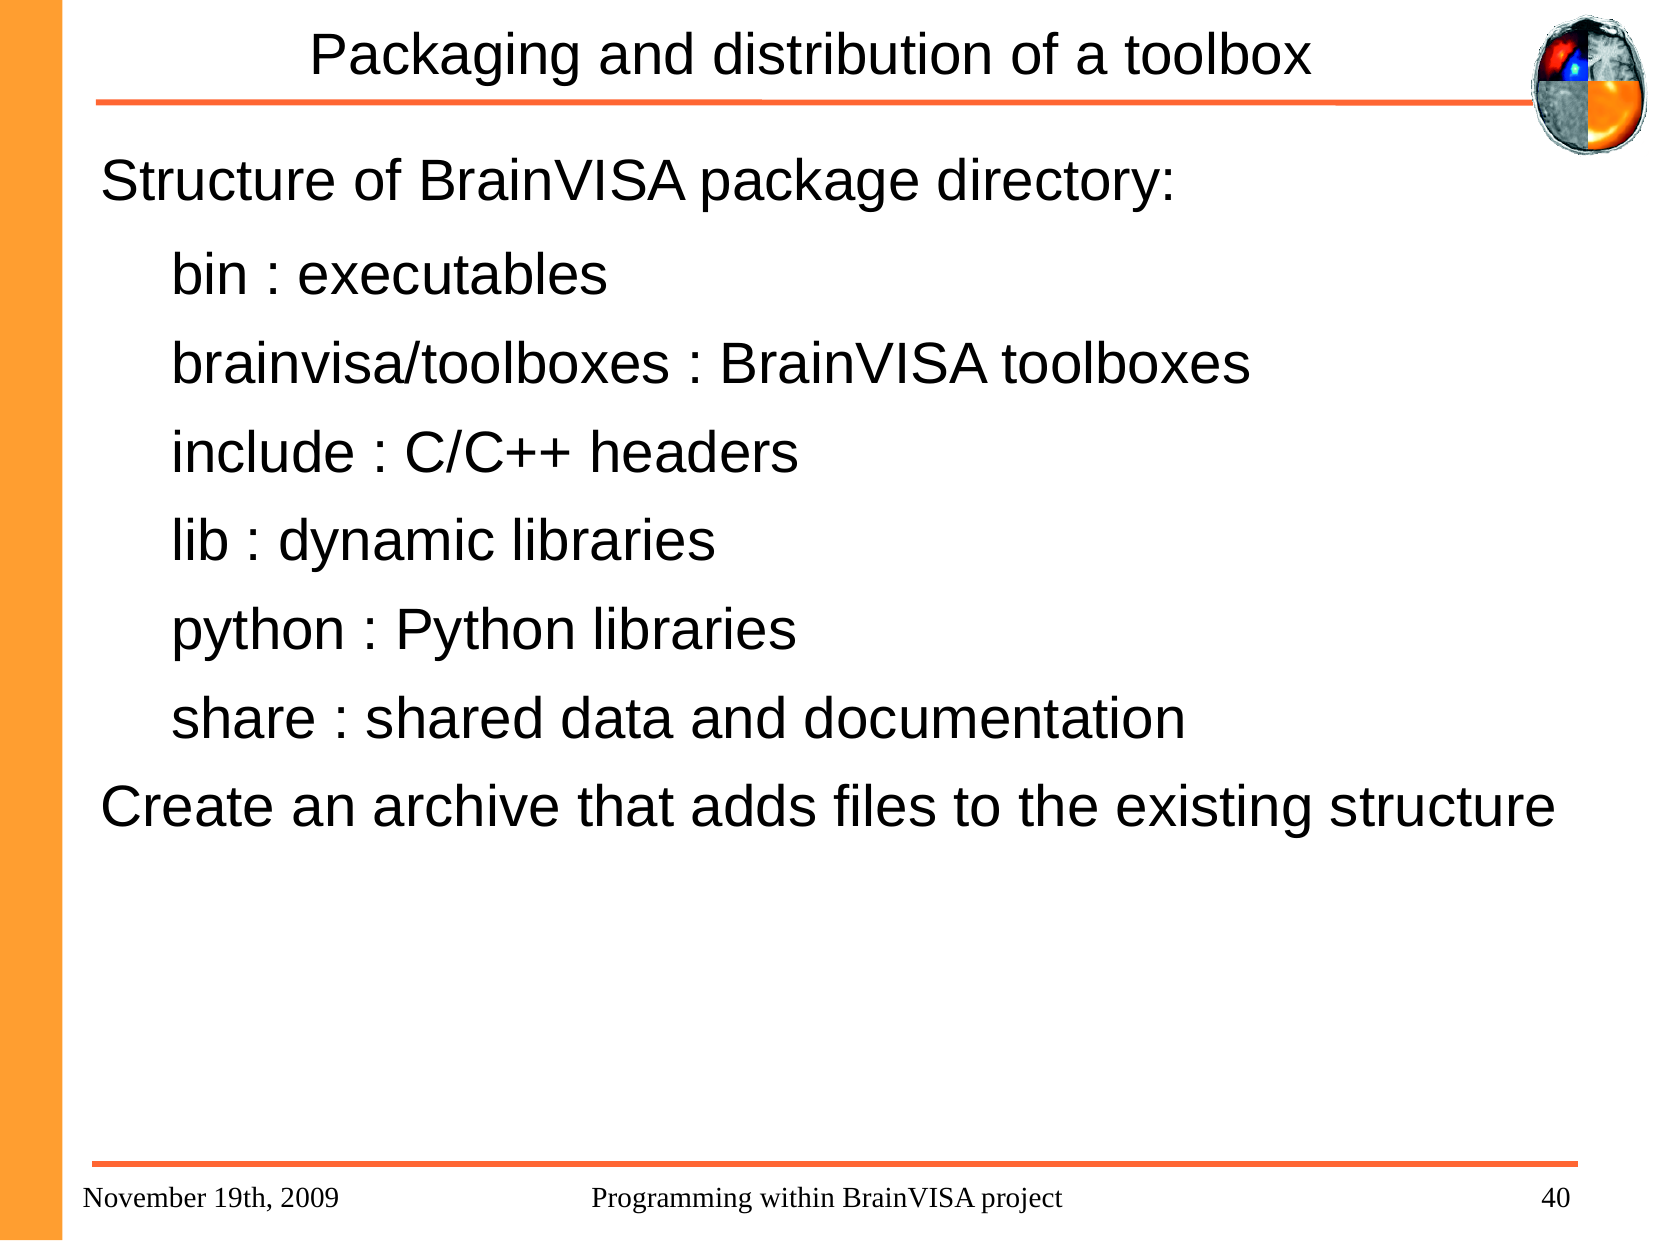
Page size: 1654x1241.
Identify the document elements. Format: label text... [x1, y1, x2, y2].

list Structure of BrainVISA package directory: bin : executables brainvisa/toolboxes : BrainVISA toolboxes include : C/C++ headers lib : dynamic libraries python : Python libraries share : shared data and documentation Create an archive that adds files to the existing structure [82, 147, 1571, 967]
picture [1530, 14, 1649, 157]
title Packaging and distribution of a toolbox [88, 19, 1536, 89]
